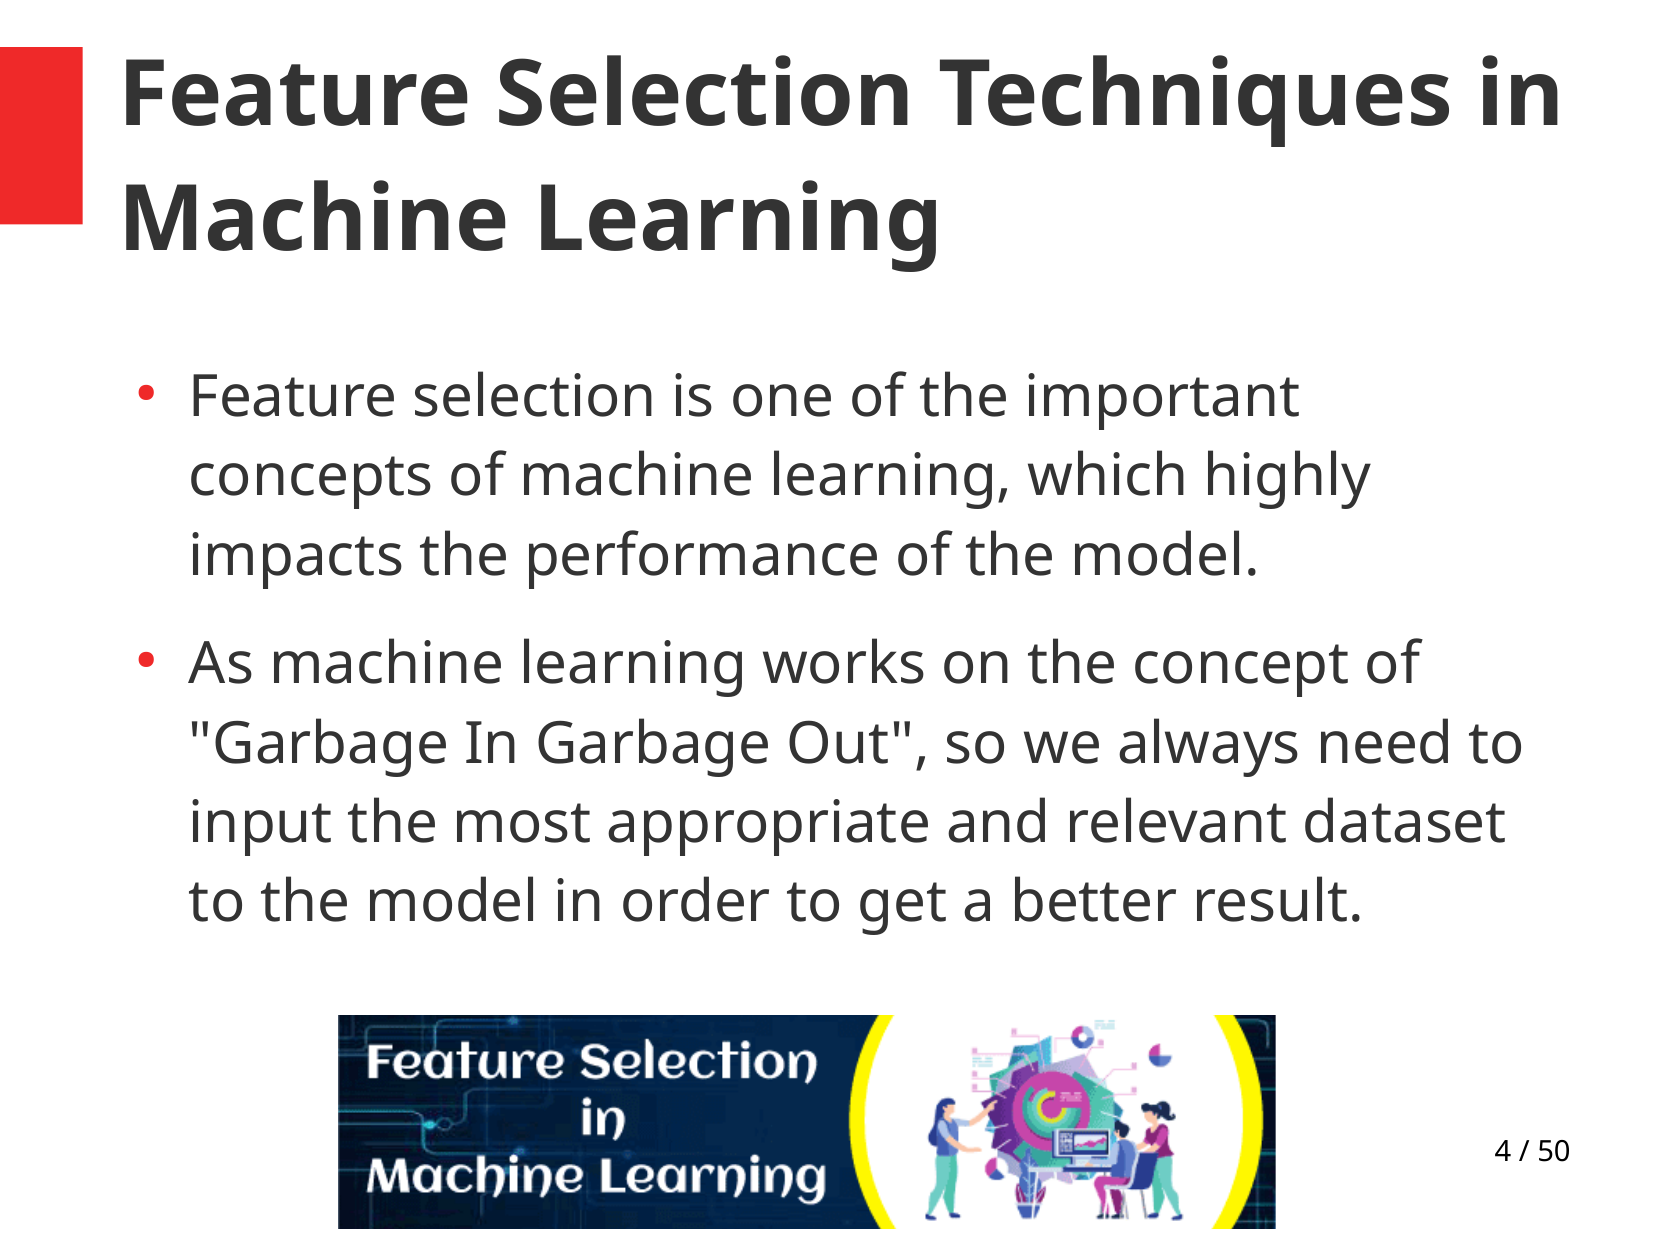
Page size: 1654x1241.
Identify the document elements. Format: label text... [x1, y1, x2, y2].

title Feature Selection Techniques in Machine Learning [118, 28, 1571, 278]
picture [338, 1015, 1276, 1229]
list Feature selection is one of the important concepts of machine learning, which highly impacts the performance of the model. As machine learning works on the concept of "Garbage In Garbage Out", so we always need to input the most appropriate and relevant dataset to the model in order to get a better result. [118, 354, 1536, 1074]
